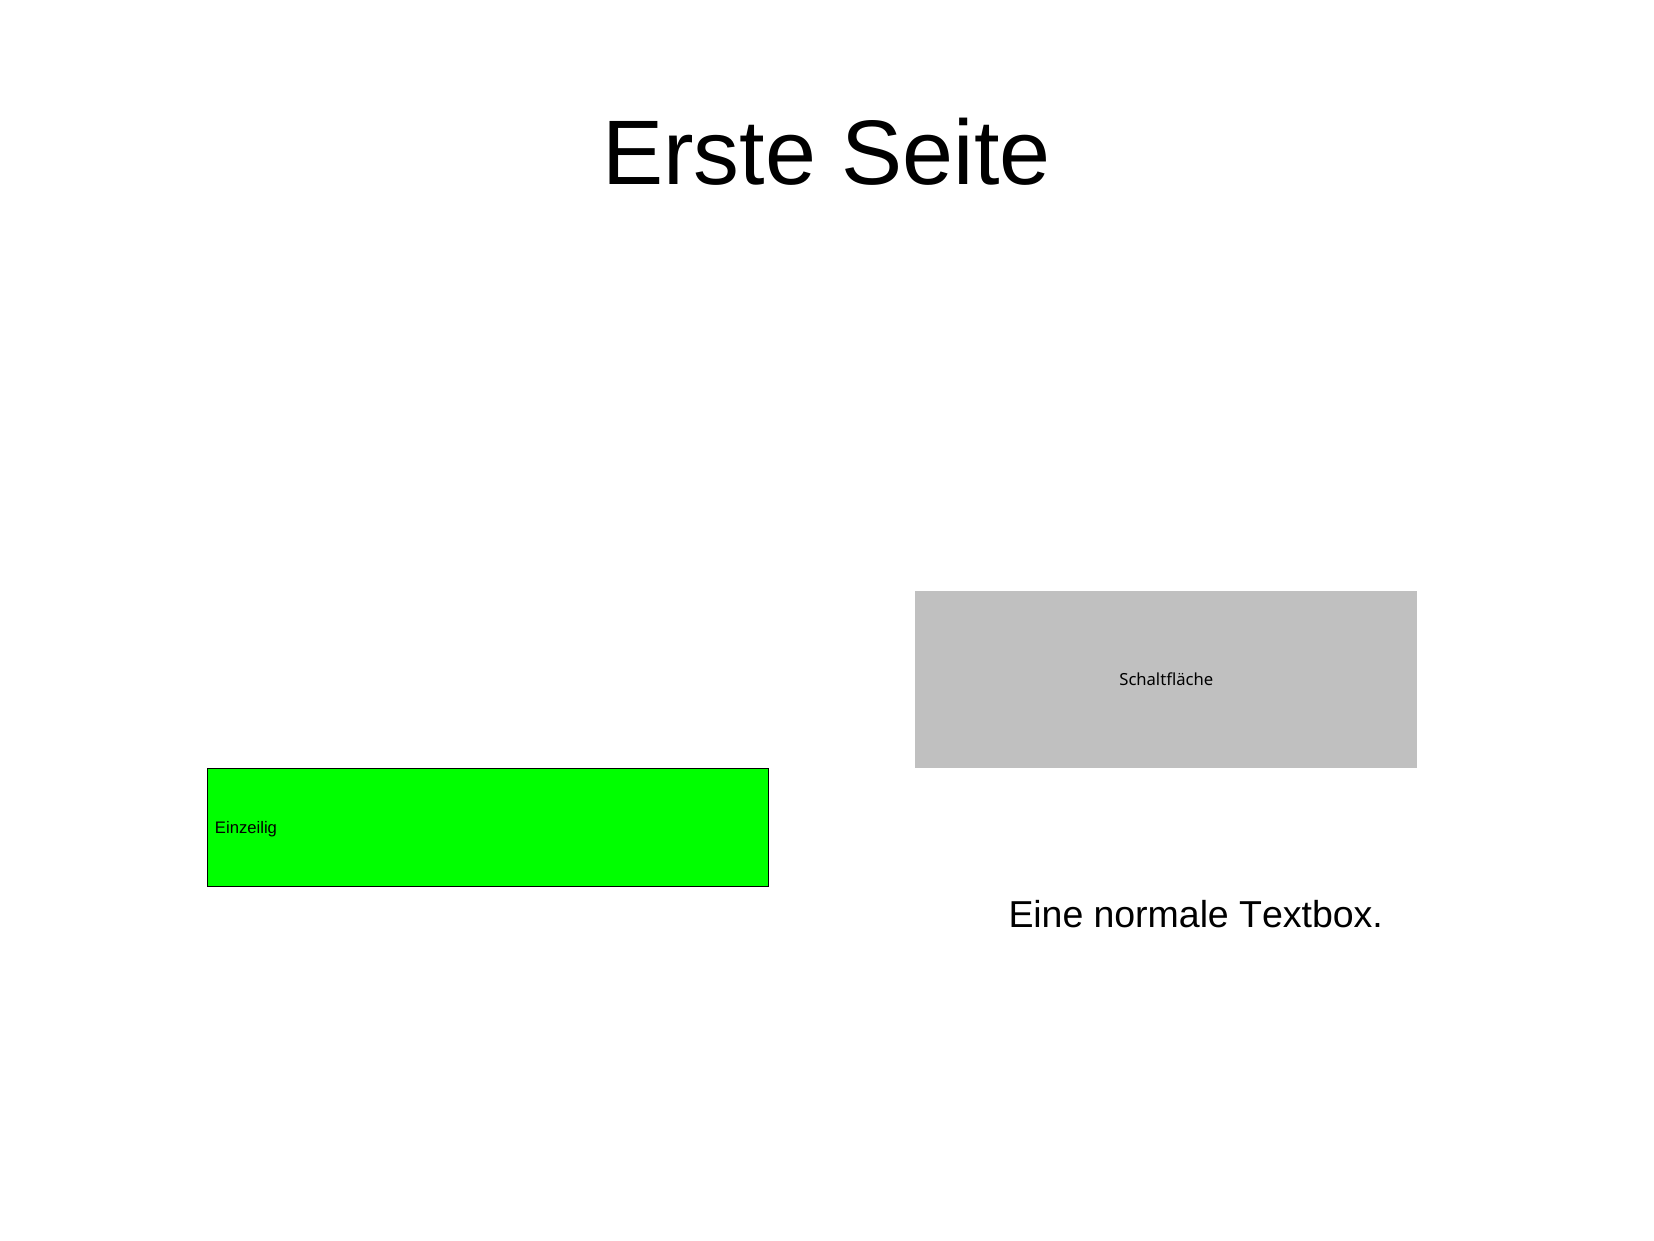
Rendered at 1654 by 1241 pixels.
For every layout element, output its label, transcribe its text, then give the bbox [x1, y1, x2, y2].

text_box Eine normale Textbox. [993, 885, 1398, 943]
title Erste Seite [82, 49, 1571, 257]
